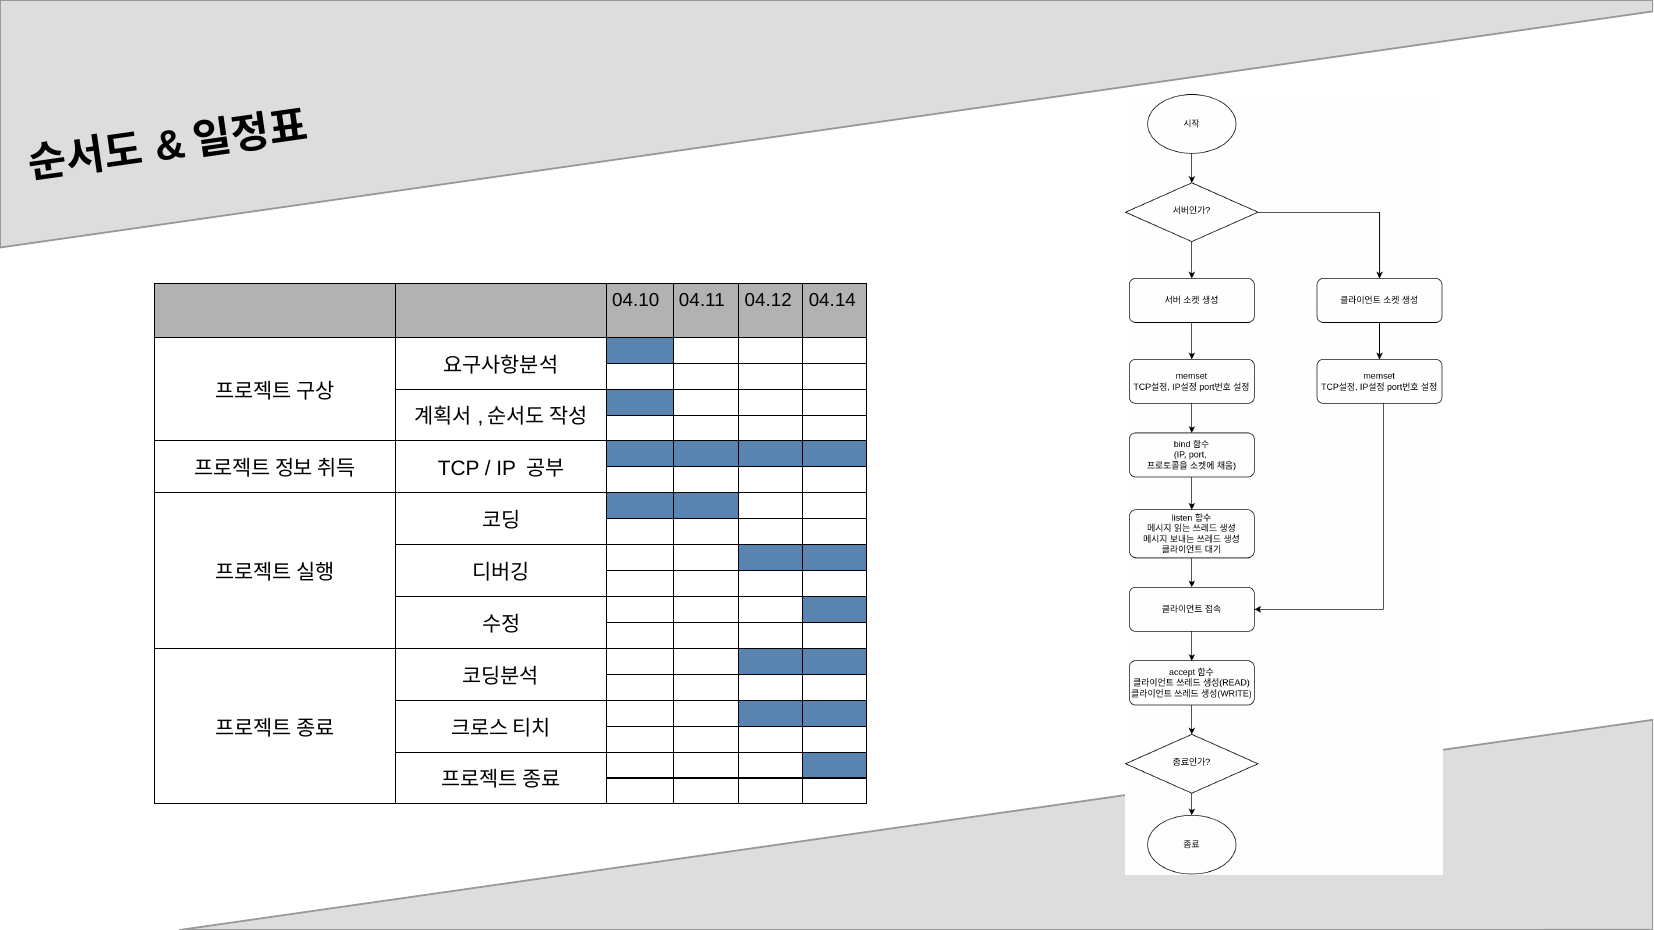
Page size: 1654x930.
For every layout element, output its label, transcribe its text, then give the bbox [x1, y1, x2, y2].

table_cell [674, 390, 738, 415]
table_cell [803, 571, 866, 596]
table_cell TCP / IP 공부 [396, 441, 606, 492]
table_cell [739, 623, 802, 648]
table_cell 프로젝트 종료 [155, 649, 395, 803]
table_cell 프로젝트 종료 [396, 753, 606, 803]
table_header 04.11 [674, 284, 738, 337]
table_cell [607, 779, 673, 803]
table_cell [803, 493, 866, 518]
table_cell [803, 364, 866, 389]
table_cell [607, 390, 673, 415]
table_cell [803, 779, 866, 803]
table_cell [674, 545, 738, 570]
table_cell 계획서,순서도 작성 [396, 390, 606, 440]
table_cell [739, 701, 802, 726]
table_cell [803, 753, 866, 777]
table_cell [607, 467, 673, 492]
picture [1125, 94, 1443, 875]
table_cell [739, 727, 802, 752]
table_cell [739, 649, 802, 674]
table_cell [739, 571, 802, 596]
table_cell [674, 467, 738, 492]
table_cell [607, 338, 673, 363]
table_cell [803, 441, 866, 466]
table_cell 요구사항분석 [396, 338, 606, 389]
table_cell [674, 675, 738, 700]
table_cell [739, 519, 802, 544]
table_cell [674, 519, 738, 544]
table_cell [607, 649, 673, 674]
table_cell [674, 364, 738, 389]
table_cell [739, 416, 802, 440]
table_cell [607, 753, 673, 777]
table_cell [739, 597, 802, 622]
table_cell [607, 416, 673, 440]
table_cell [674, 779, 738, 803]
table_cell 프로젝트 실행 [155, 493, 395, 648]
table_cell [607, 441, 673, 466]
table_cell [803, 545, 866, 570]
table_cell [674, 338, 738, 363]
table_cell [803, 467, 866, 492]
table_cell [607, 623, 673, 648]
table_cell [607, 597, 673, 622]
table_cell [674, 727, 738, 752]
table_cell [674, 416, 738, 440]
table_cell [739, 467, 802, 492]
table_cell [607, 545, 673, 570]
table_cell 코딩분석 [396, 649, 606, 700]
table_cell [739, 675, 802, 700]
table_cell [607, 701, 673, 726]
table_cell [739, 364, 802, 389]
table_cell [803, 701, 866, 726]
table_cell [674, 701, 738, 726]
table_cell [739, 545, 802, 570]
table_cell [739, 390, 802, 415]
table_cell [674, 753, 738, 777]
table_cell [803, 416, 866, 440]
table_cell 프로젝트 정보 취득 [155, 441, 395, 492]
table_cell 프로젝트 구상 [155, 338, 395, 440]
table_cell [803, 519, 866, 544]
table_cell [607, 493, 673, 518]
table_cell [803, 597, 866, 622]
table_header 04.12 [739, 284, 802, 337]
table_cell [739, 753, 802, 777]
table_cell 디버깅 [396, 545, 606, 596]
table_cell 수정 [396, 597, 606, 648]
table_cell [803, 649, 866, 674]
table_cell [607, 364, 673, 389]
table_cell [674, 441, 738, 466]
table_cell [803, 338, 866, 363]
table_cell 크로스 티치 [396, 701, 606, 752]
table_header 04.14 [803, 284, 866, 337]
table_cell [803, 727, 866, 752]
table_cell [803, 675, 866, 700]
table_cell [674, 649, 738, 674]
table_cell 코딩 [396, 493, 606, 544]
table_cell [739, 779, 802, 803]
table_cell [739, 493, 802, 518]
table_cell [607, 571, 673, 596]
table_cell [607, 727, 673, 752]
table_cell [803, 623, 866, 648]
title 순서도&일정표 [16, 0, 1501, 239]
table_cell [739, 441, 802, 466]
table_cell [607, 675, 673, 700]
table_cell [739, 338, 802, 363]
table_cell [803, 390, 866, 415]
table_cell [674, 597, 738, 622]
table_header 04.10 [607, 284, 673, 337]
table_cell [674, 623, 738, 648]
table_cell [674, 493, 738, 518]
table_header [155, 284, 395, 337]
table_header [396, 284, 606, 337]
table_cell [674, 571, 738, 596]
table_cell [607, 519, 673, 544]
